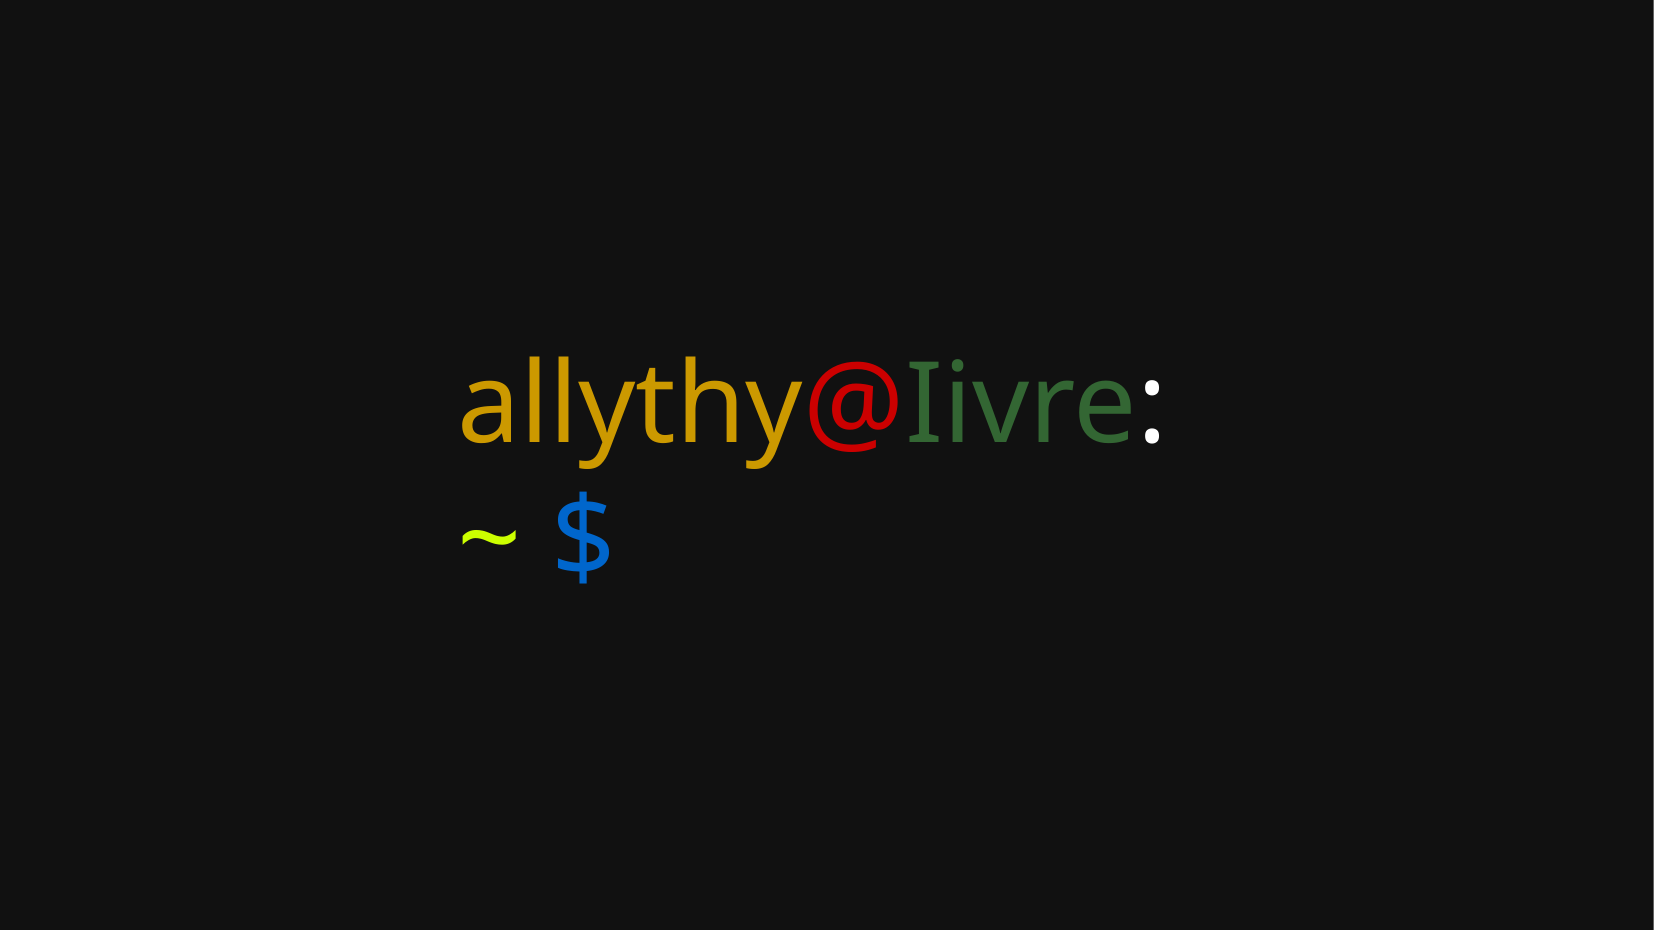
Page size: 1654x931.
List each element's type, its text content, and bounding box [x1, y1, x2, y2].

text_box allythy@Iivre:~ $ [442, 314, 1211, 616]
